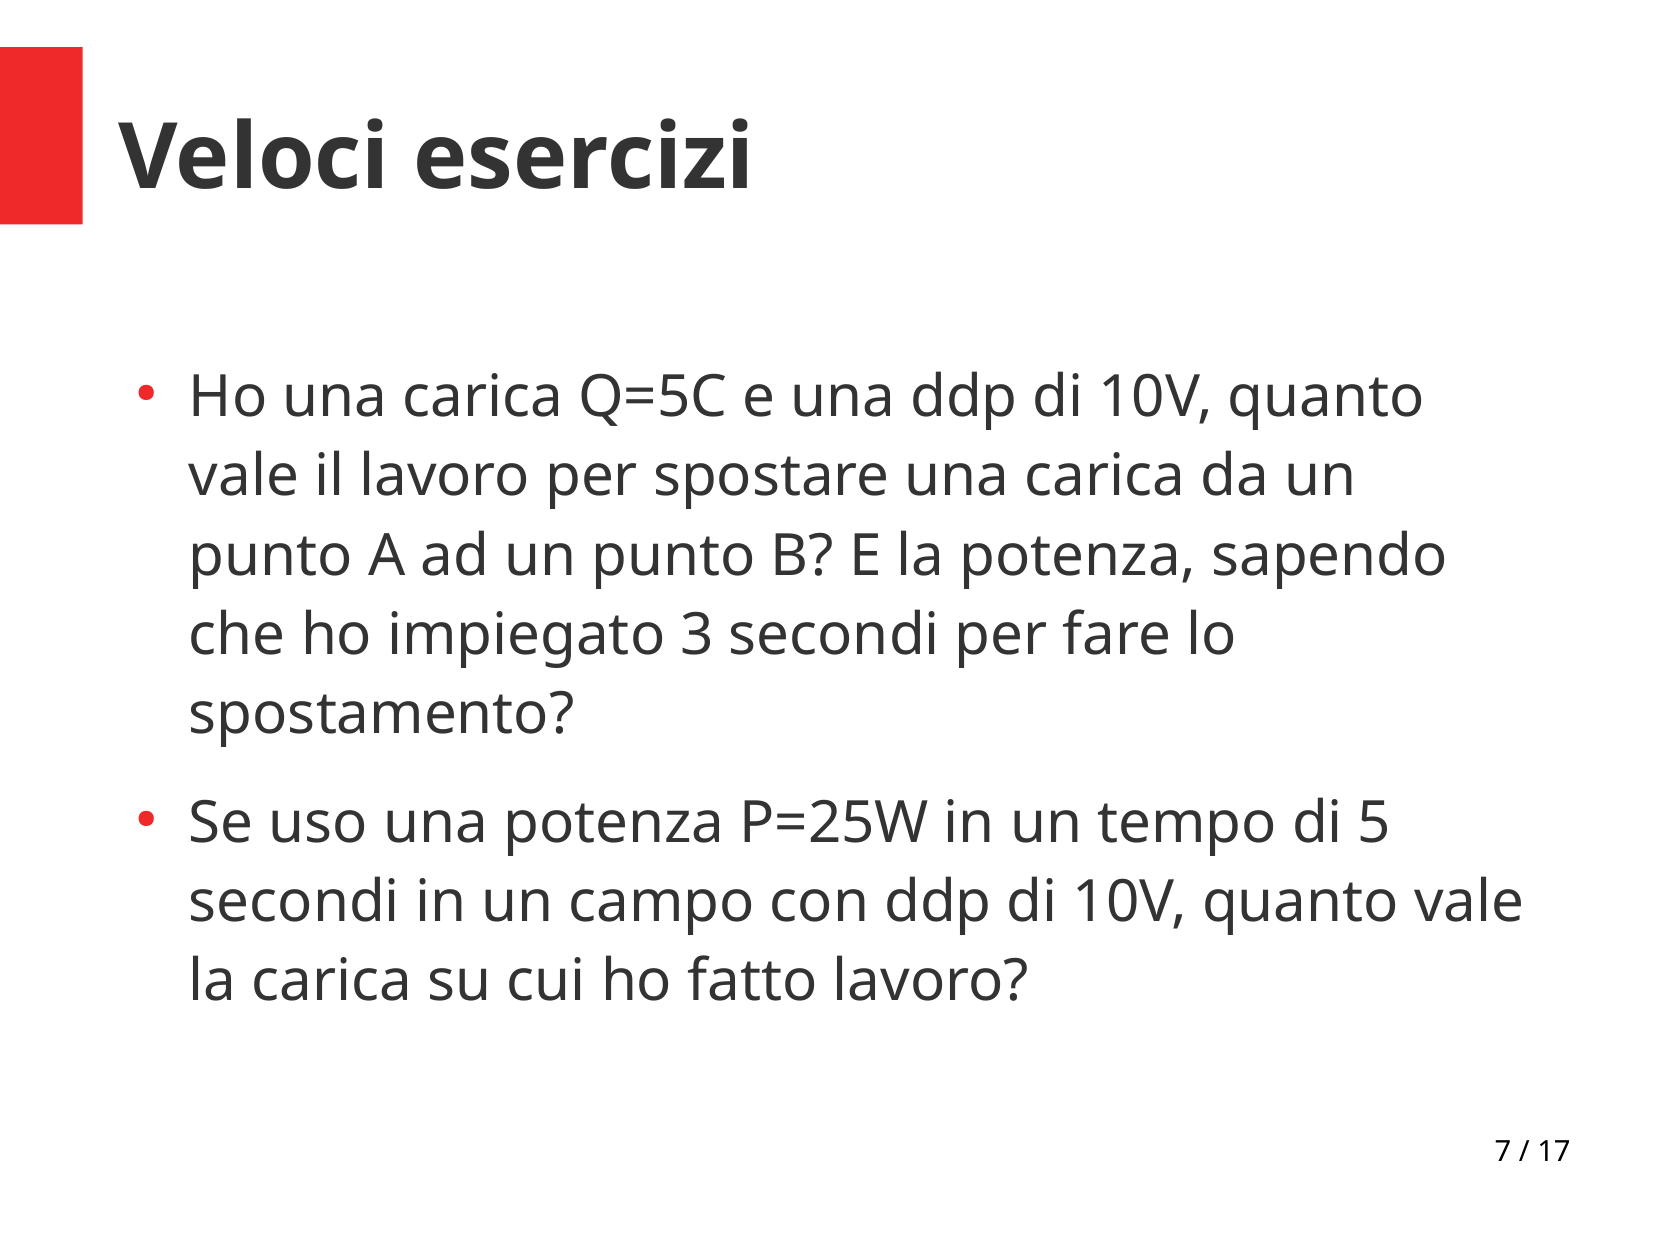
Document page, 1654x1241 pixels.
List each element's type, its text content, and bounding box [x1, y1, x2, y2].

title Veloci esercizi [118, 49, 1571, 257]
list Ho una carica Q=5C e una ddp di 10V, quanto vale il lavoro per spostare una carica da un punto A ad un punto B? E la potenza, sapendo che ho impiegato 3 secondi per fare lo spostamento? Se uso una potenza P=25W in un tempo di 5 secondi in un campo con ddp di 10V, quanto vale la carica su cui ho fatto lavoro? [118, 354, 1536, 1074]
